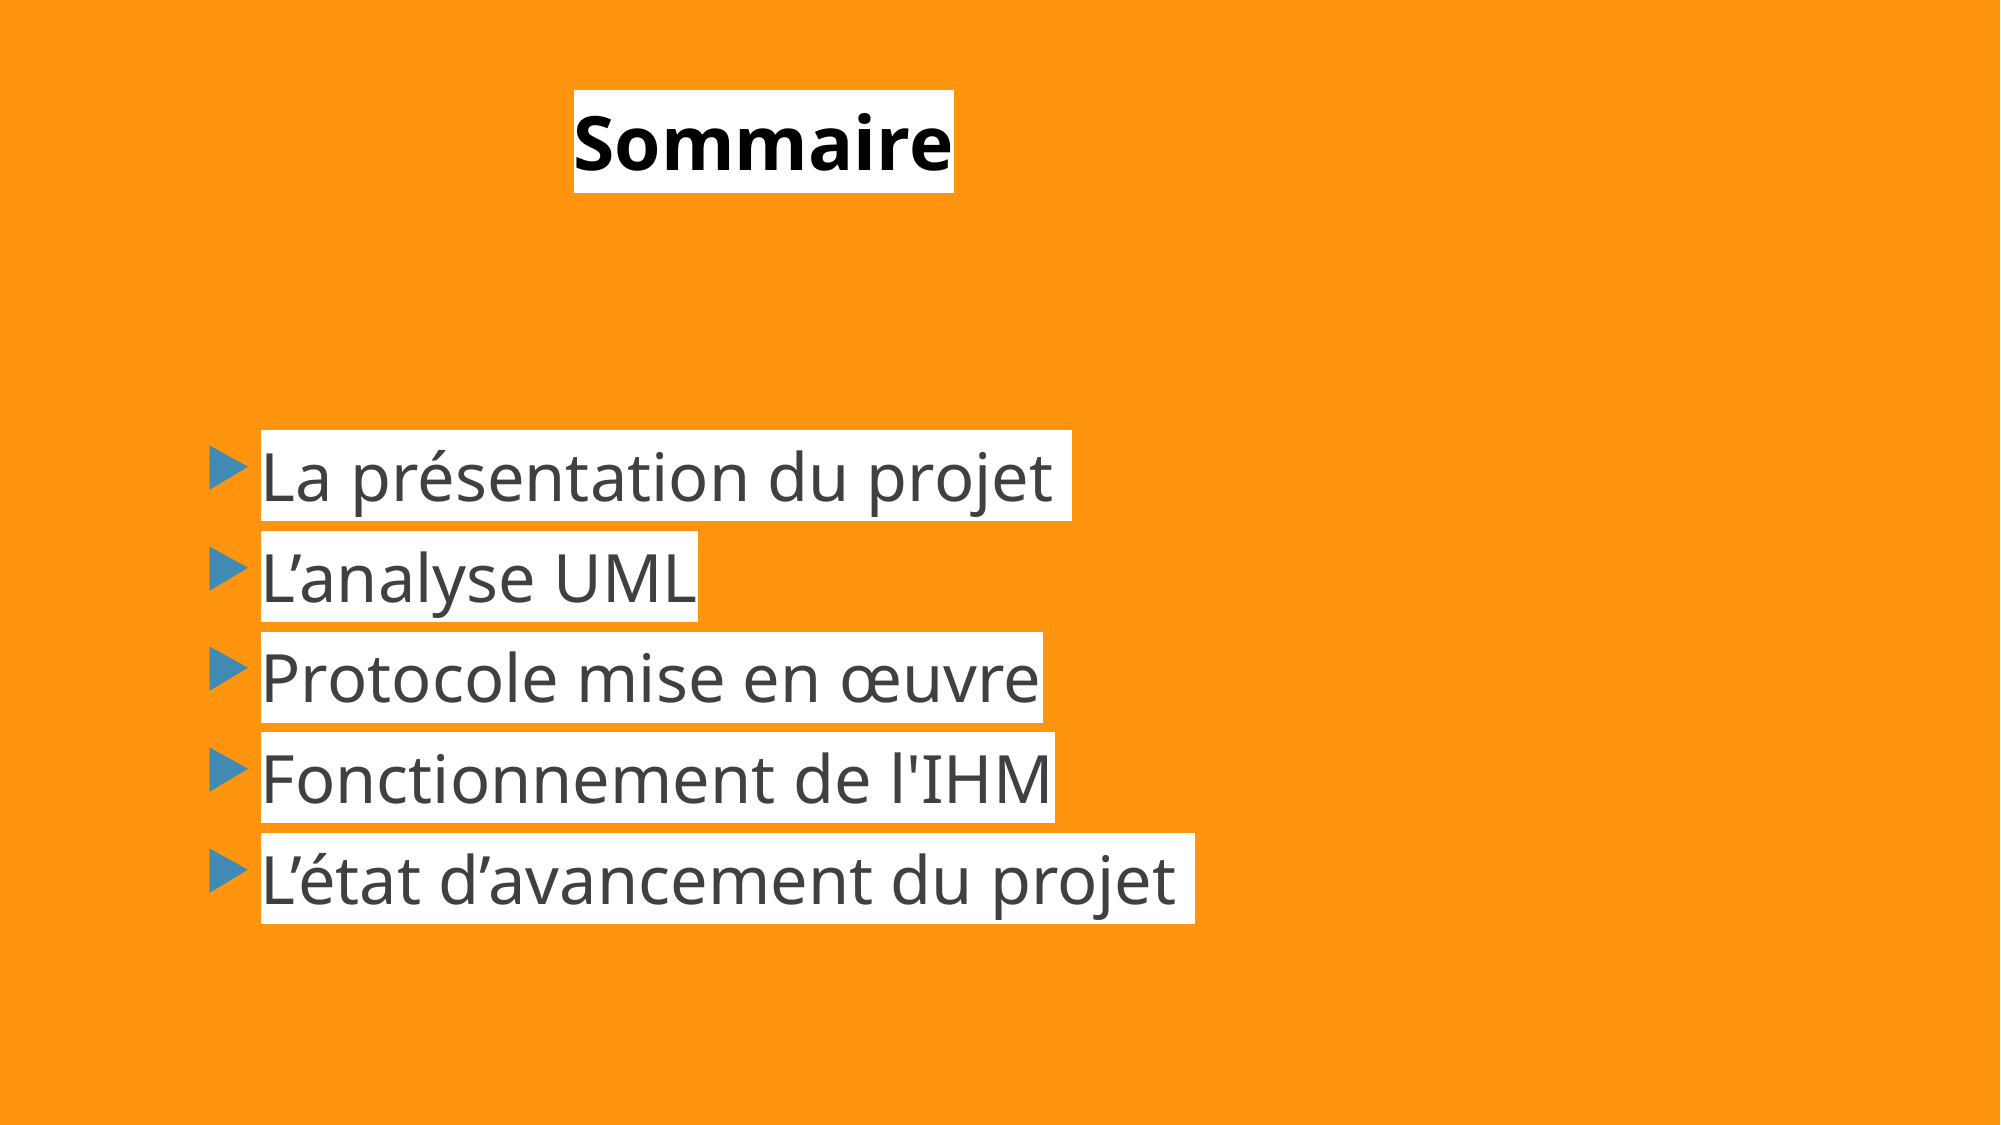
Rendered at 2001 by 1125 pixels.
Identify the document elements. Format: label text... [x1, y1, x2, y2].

list La présentation du projet L’analyse UML Protocole mise en œuvre Fonctionnement de l'IHM L’état d’avancement du projet [189, 427, 1638, 988]
title Sommaire [189, 82, 1627, 199]
